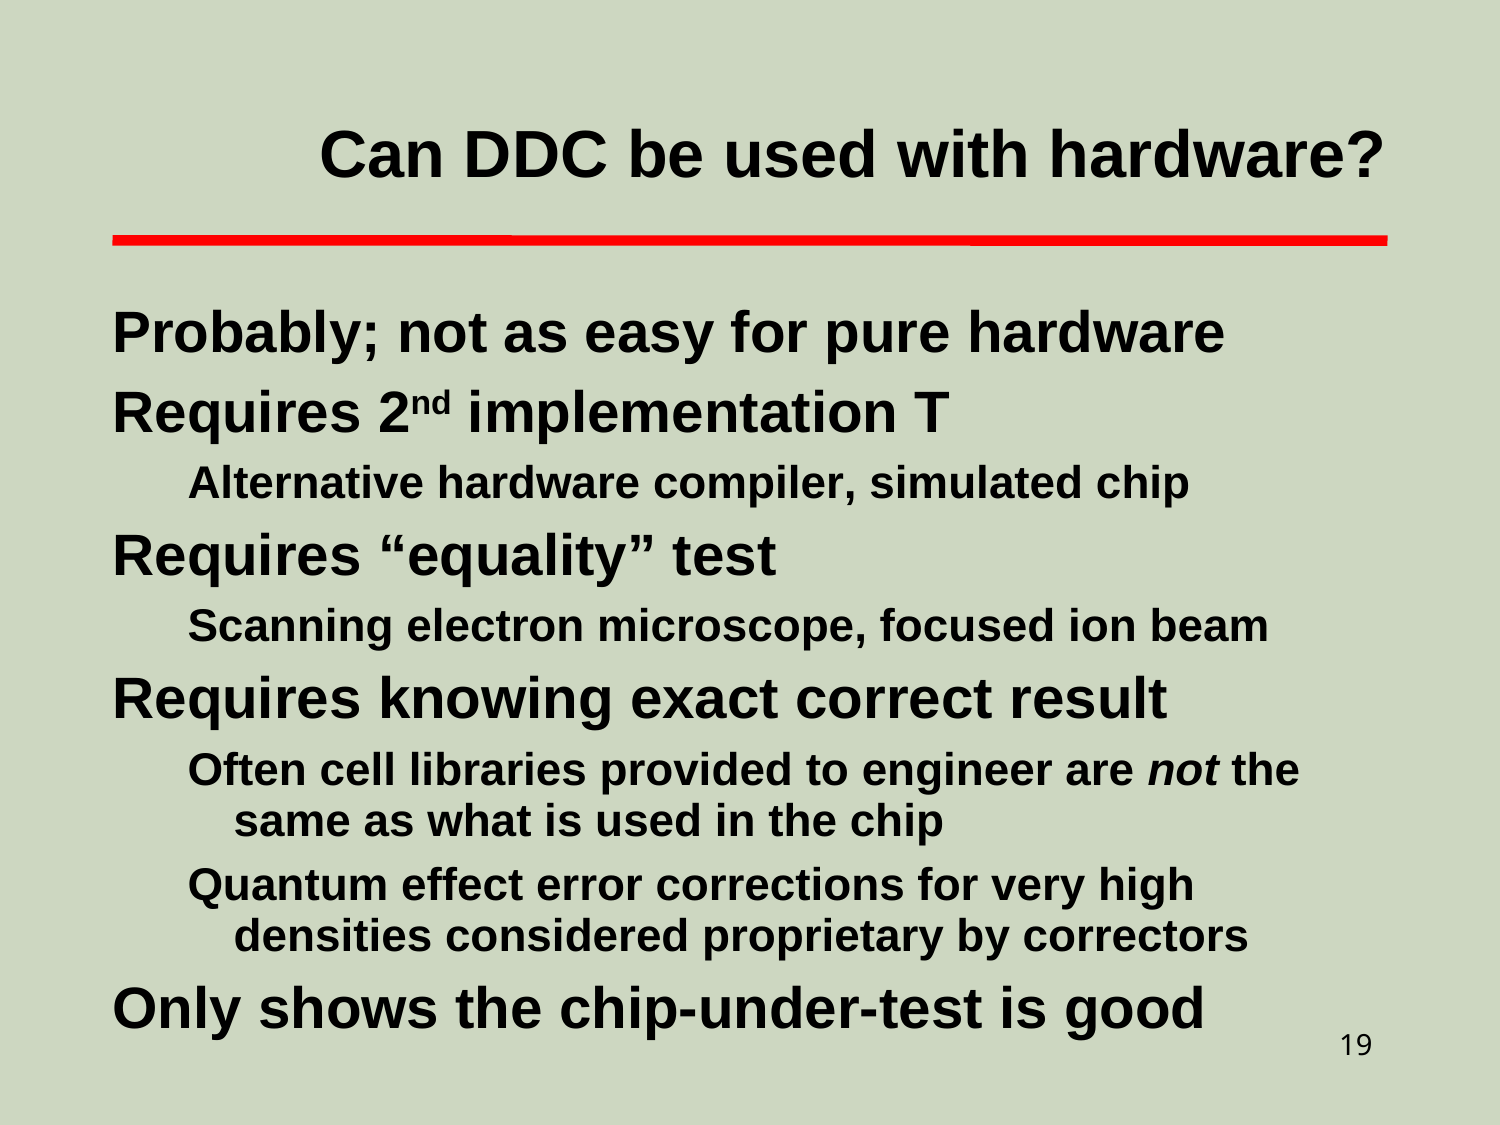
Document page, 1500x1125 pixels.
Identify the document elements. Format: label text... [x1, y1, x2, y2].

list Probably; not as easy for pure hardware Requires 2nd implementation T Alternative hardware compiler, simulated chip Requires “equality” test Scanning electron microscope, focused ion beam Requires knowing exact correct result Often cell libraries provided to engineer are not the same as what is used in the chip Quantum effect error corrections for very high densities considered proprietary by correctors Only shows the chip-under-test is good [112, 299, 1387, 1114]
title Can DDC be used with hardware? [124, 85, 1387, 223]
